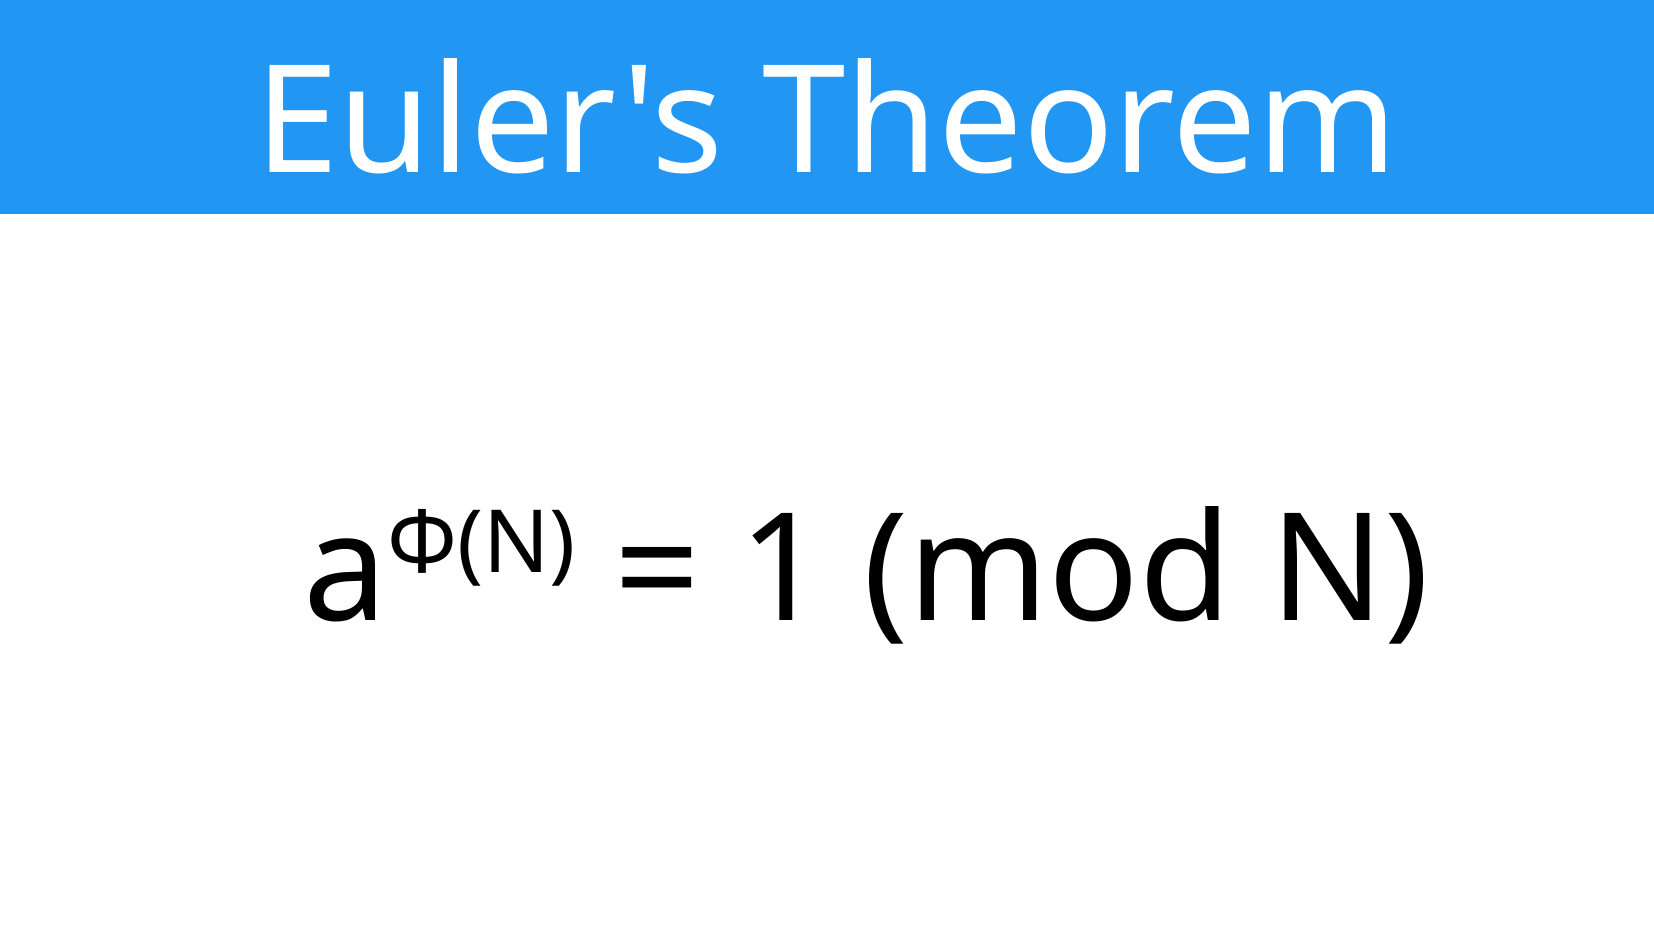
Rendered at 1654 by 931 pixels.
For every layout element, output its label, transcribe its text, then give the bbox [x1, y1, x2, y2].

title Euler's Theorem [82, 37, 1571, 193]
list aΦ(N) = 1 (mod N) [86, 345, 1576, 781]
